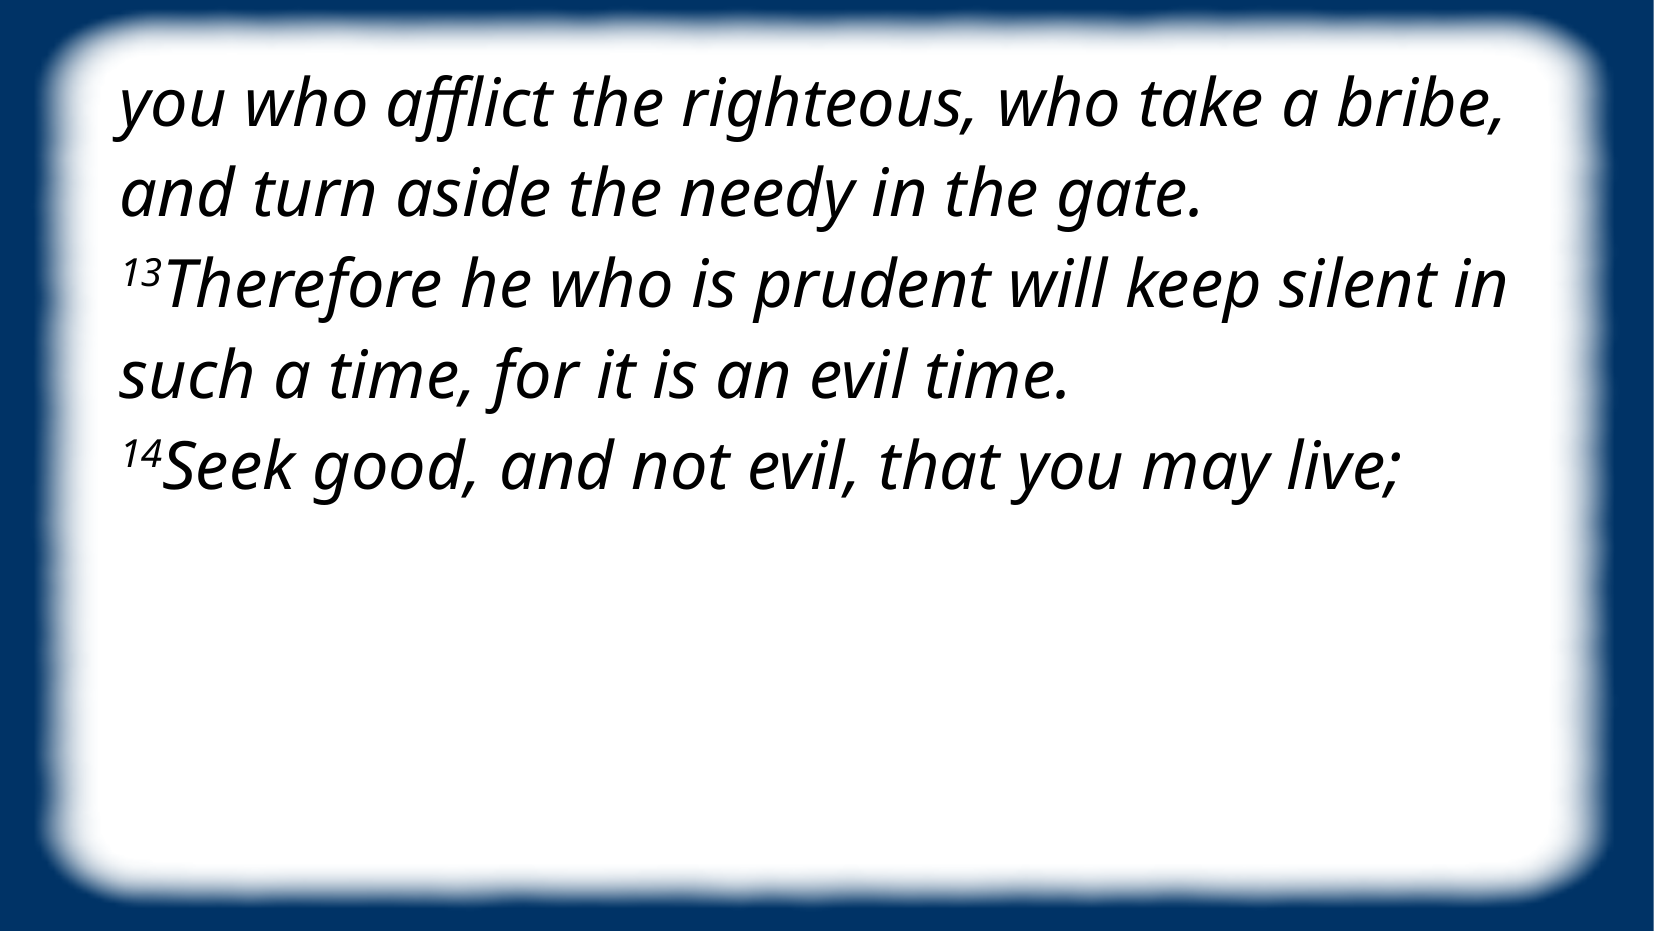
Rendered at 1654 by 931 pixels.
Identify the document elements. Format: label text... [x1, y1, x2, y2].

picture [0, 0, 1654, 931]
text_box you who afflict the righteous, who take a bribe, and turn aside the needy in the gate. 13Therefore he who is prudent will keep silent in such a time, for it is an evil time. 14Seek good, and not evil, that you may live; [105, 47, 1576, 507]
